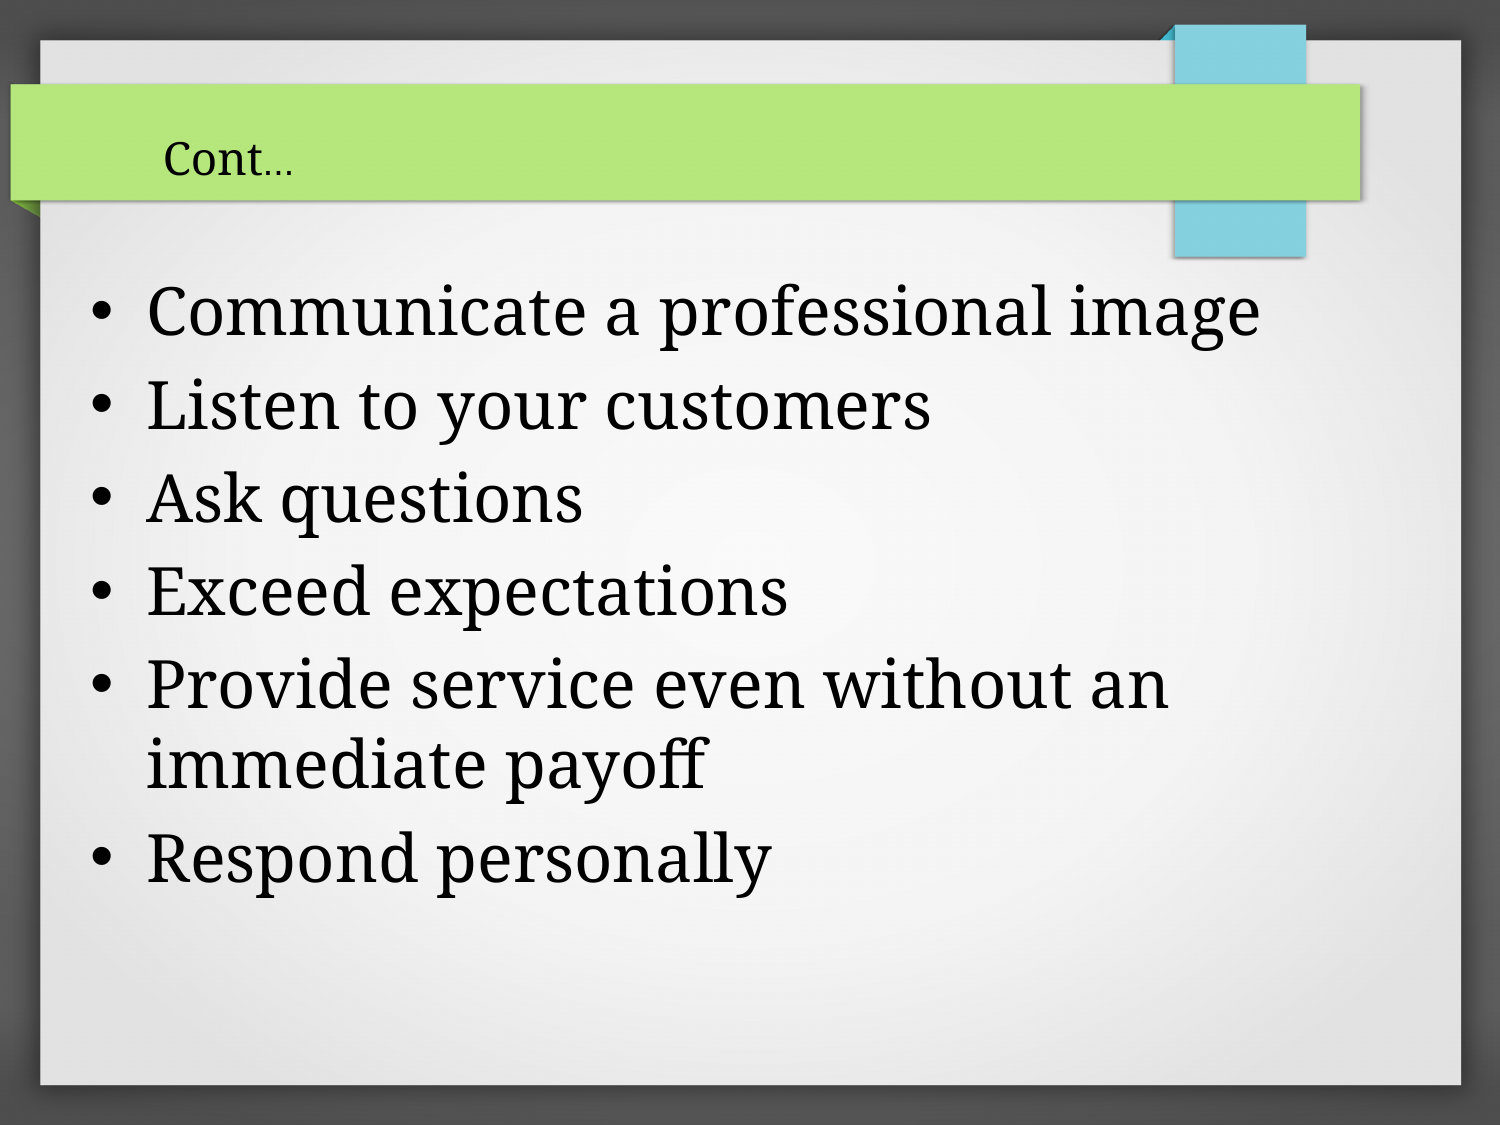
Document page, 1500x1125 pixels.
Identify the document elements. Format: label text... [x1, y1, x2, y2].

list Communicate a professional image Listen to your customers Ask questions Exceed expectations Provide service even without an immediate payoff Respond personally [75, 75, 1425, 1005]
text_box Cont... [148, 119, 465, 188]
picture [0, 0, 1500, 1125]
